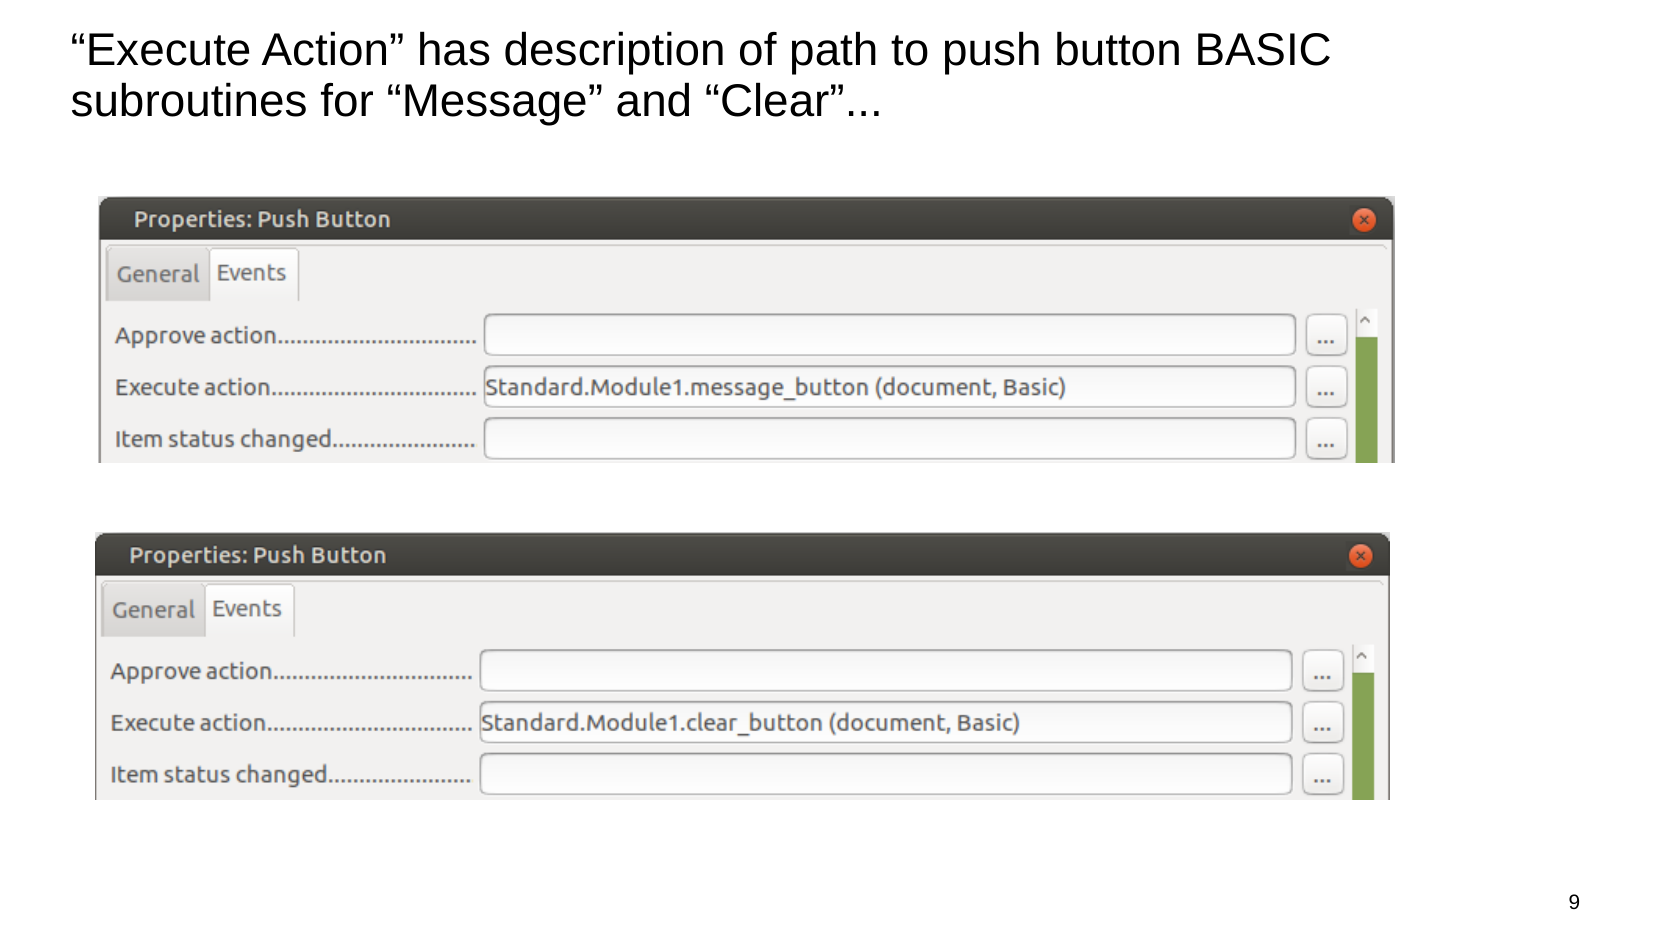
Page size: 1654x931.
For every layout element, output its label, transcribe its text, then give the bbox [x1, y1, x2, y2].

text_box <number> [1553, 883, 1654, 922]
picture [98, 196, 1395, 463]
picture [95, 532, 1390, 800]
subtitle “Execute Action” has description of path to push button BASIC subroutines for “Message” and “Clear”... [70, 23, 1559, 144]
